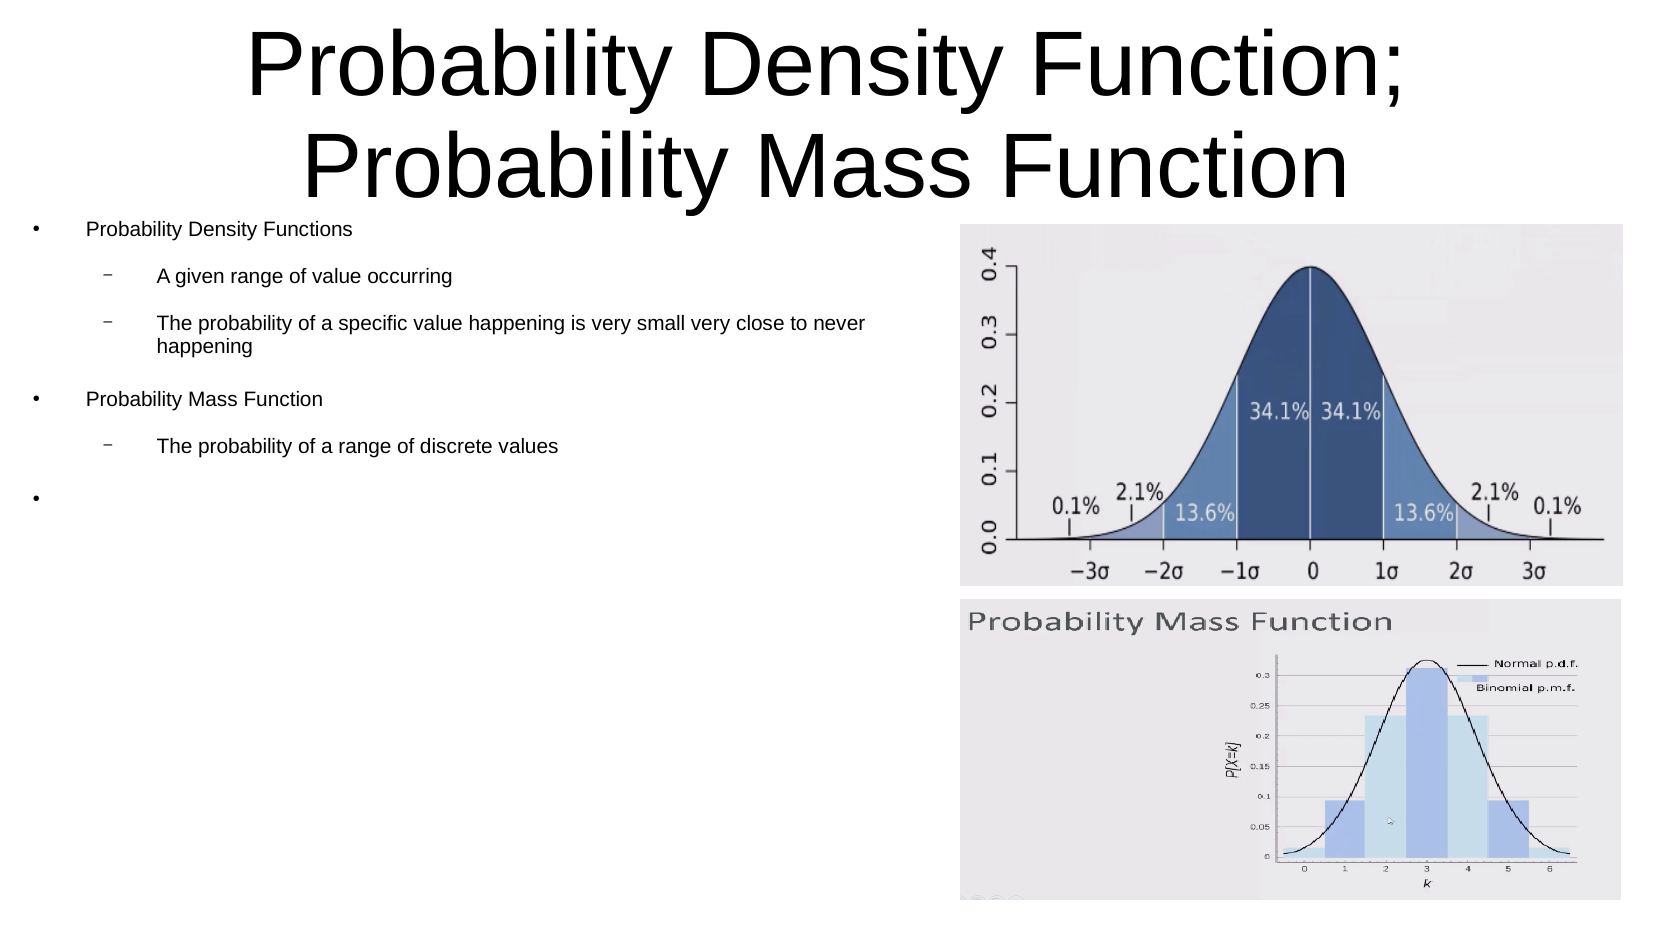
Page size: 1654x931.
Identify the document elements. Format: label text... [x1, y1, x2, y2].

picture [960, 224, 1623, 586]
title Probability Density Function; Probability Mass Function [82, 12, 1571, 217]
list Probability Density Functions A given range of value occurring The probability of a specific value happening is very small very close to never happening Probability Mass Function The probability of a range of discrete values [15, 217, 1571, 901]
picture [960, 599, 1621, 901]
